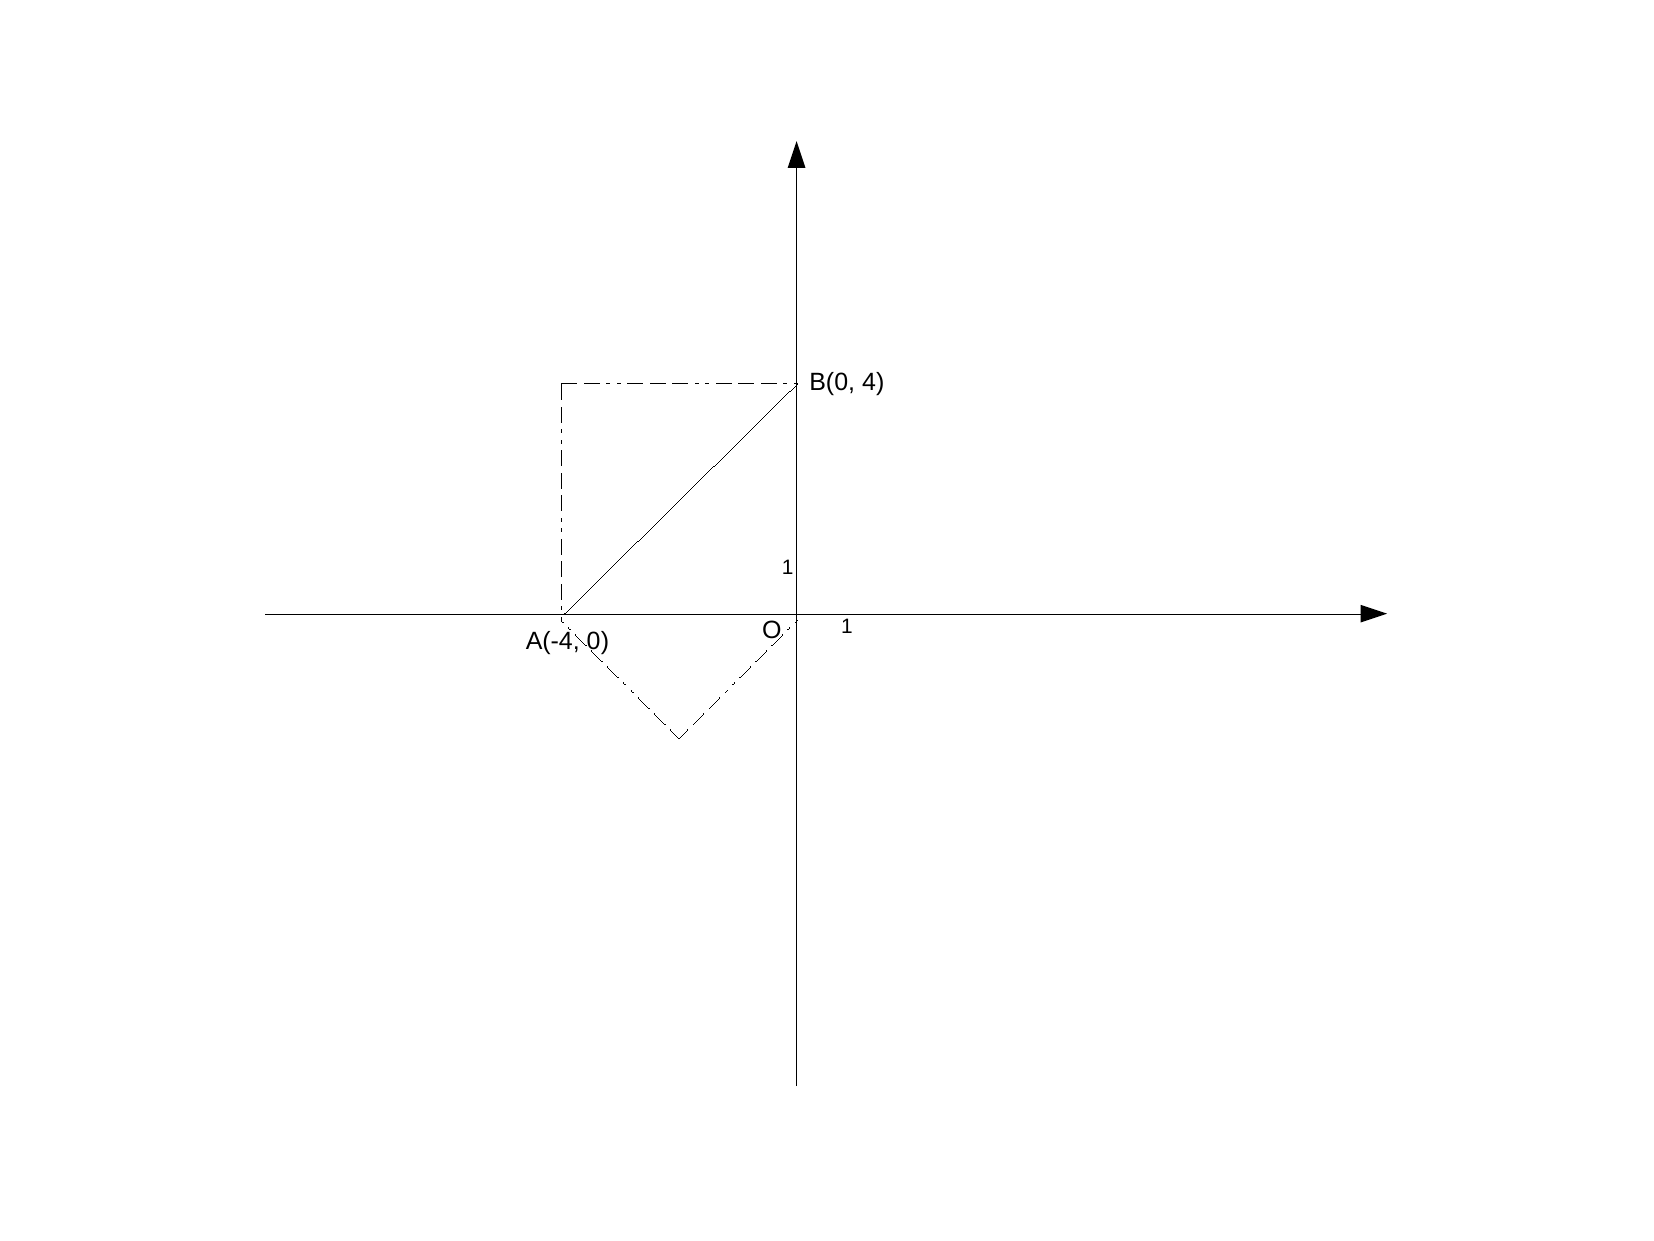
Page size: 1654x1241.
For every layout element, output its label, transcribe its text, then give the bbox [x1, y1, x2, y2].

text_box 1 [767, 548, 809, 587]
text_box B(0, 4) [794, 359, 900, 403]
text_box 1 [826, 607, 868, 646]
text_box [125, 118, 1536, 890]
text_box O [747, 607, 797, 651]
text_box A(-4, 0) [511, 619, 625, 663]
